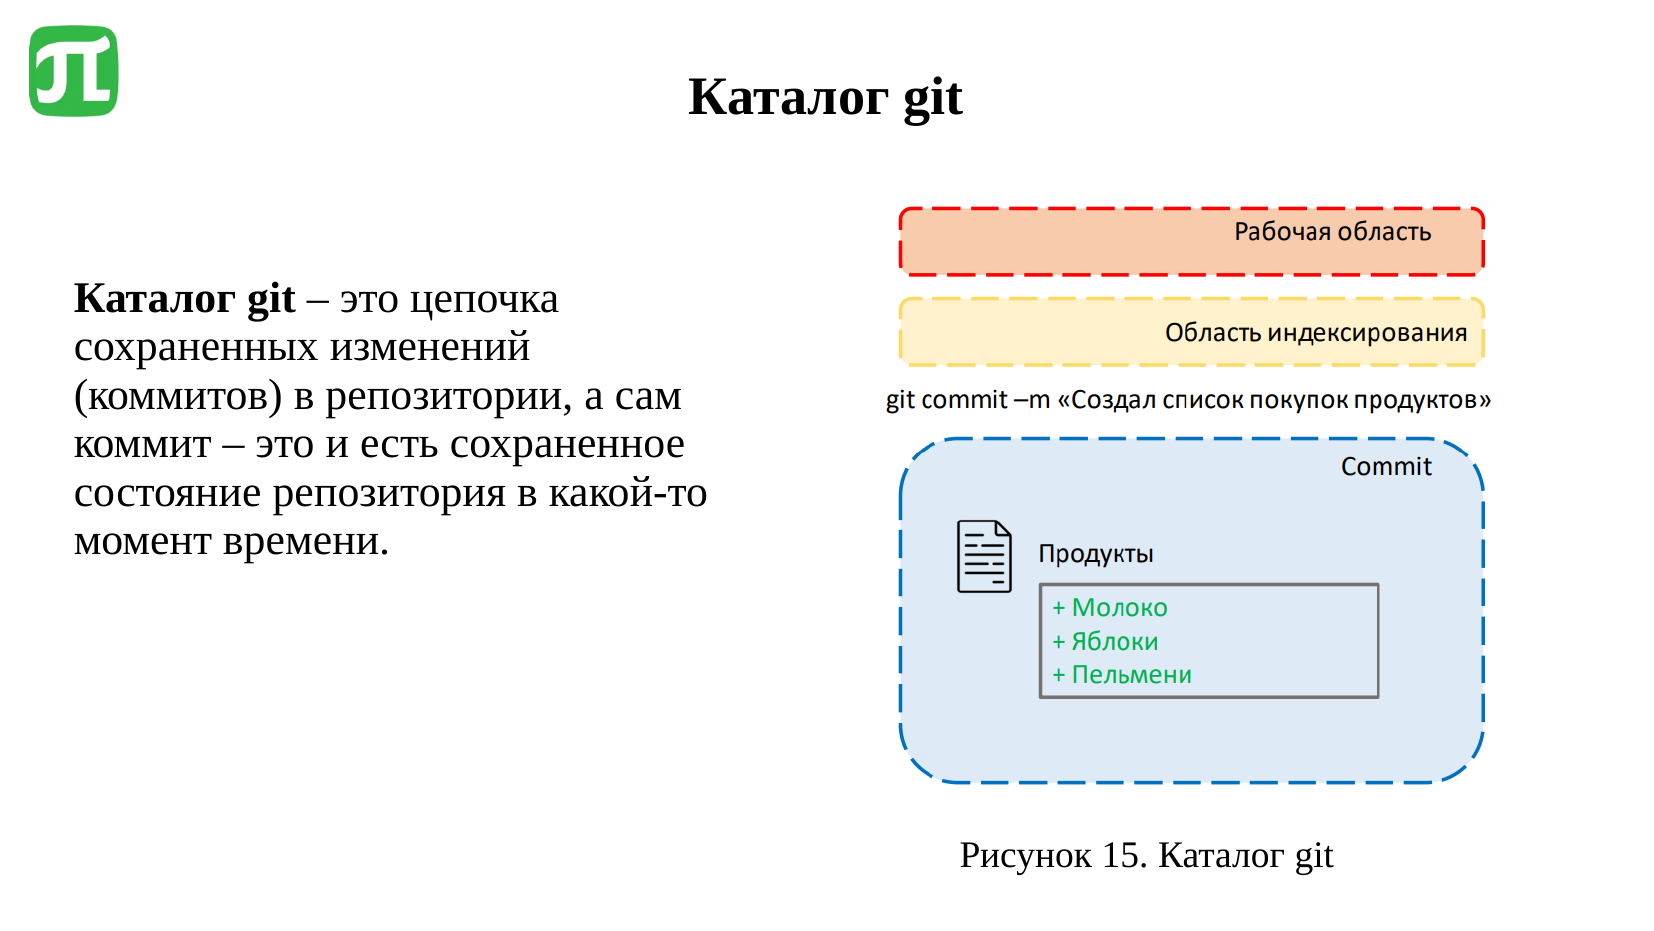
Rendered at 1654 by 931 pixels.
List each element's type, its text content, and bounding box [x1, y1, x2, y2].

text_box Каталог git [674, 59, 1004, 135]
picture [29, 25, 120, 119]
picture [865, 177, 1506, 798]
text_box Рисунок 15. Каталог git [944, 826, 1595, 906]
text_box Каталог git – это цепочка сохраненных изменений (коммитов) в репозитории, а сам коммит – это и есть сохраненное состояние репозитория в какой-то момент времени. [59, 265, 739, 931]
